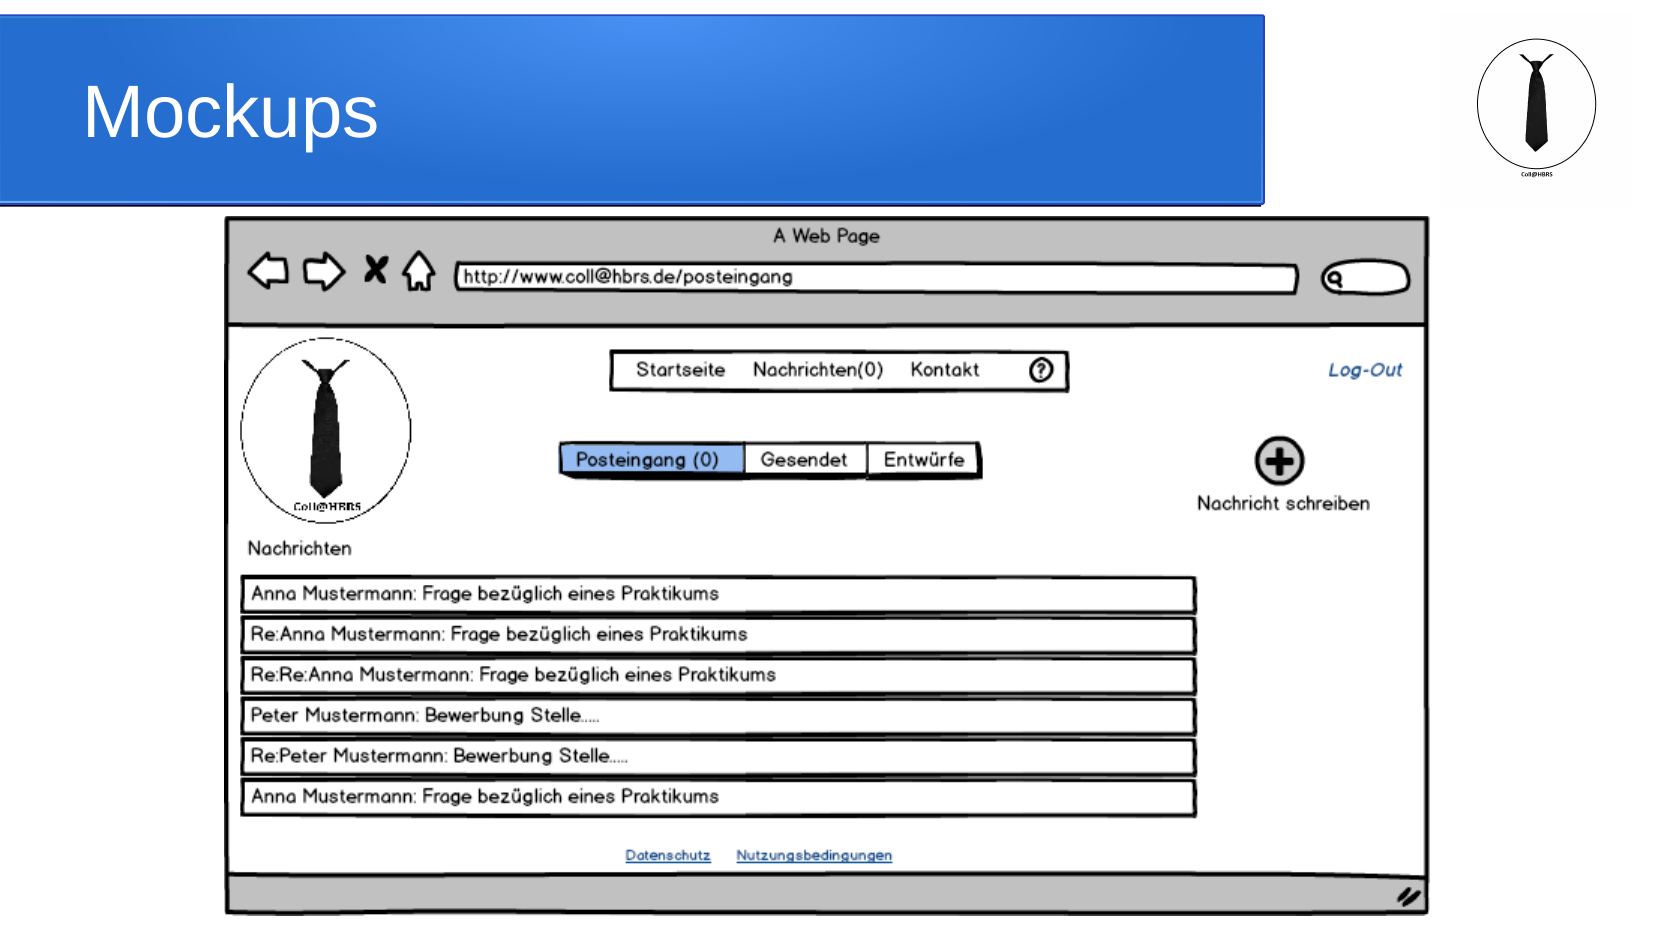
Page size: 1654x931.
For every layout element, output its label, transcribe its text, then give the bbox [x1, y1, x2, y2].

title Mockups [82, 35, 1235, 189]
picture [224, 216, 1610, 916]
picture [1439, 14, 1633, 207]
